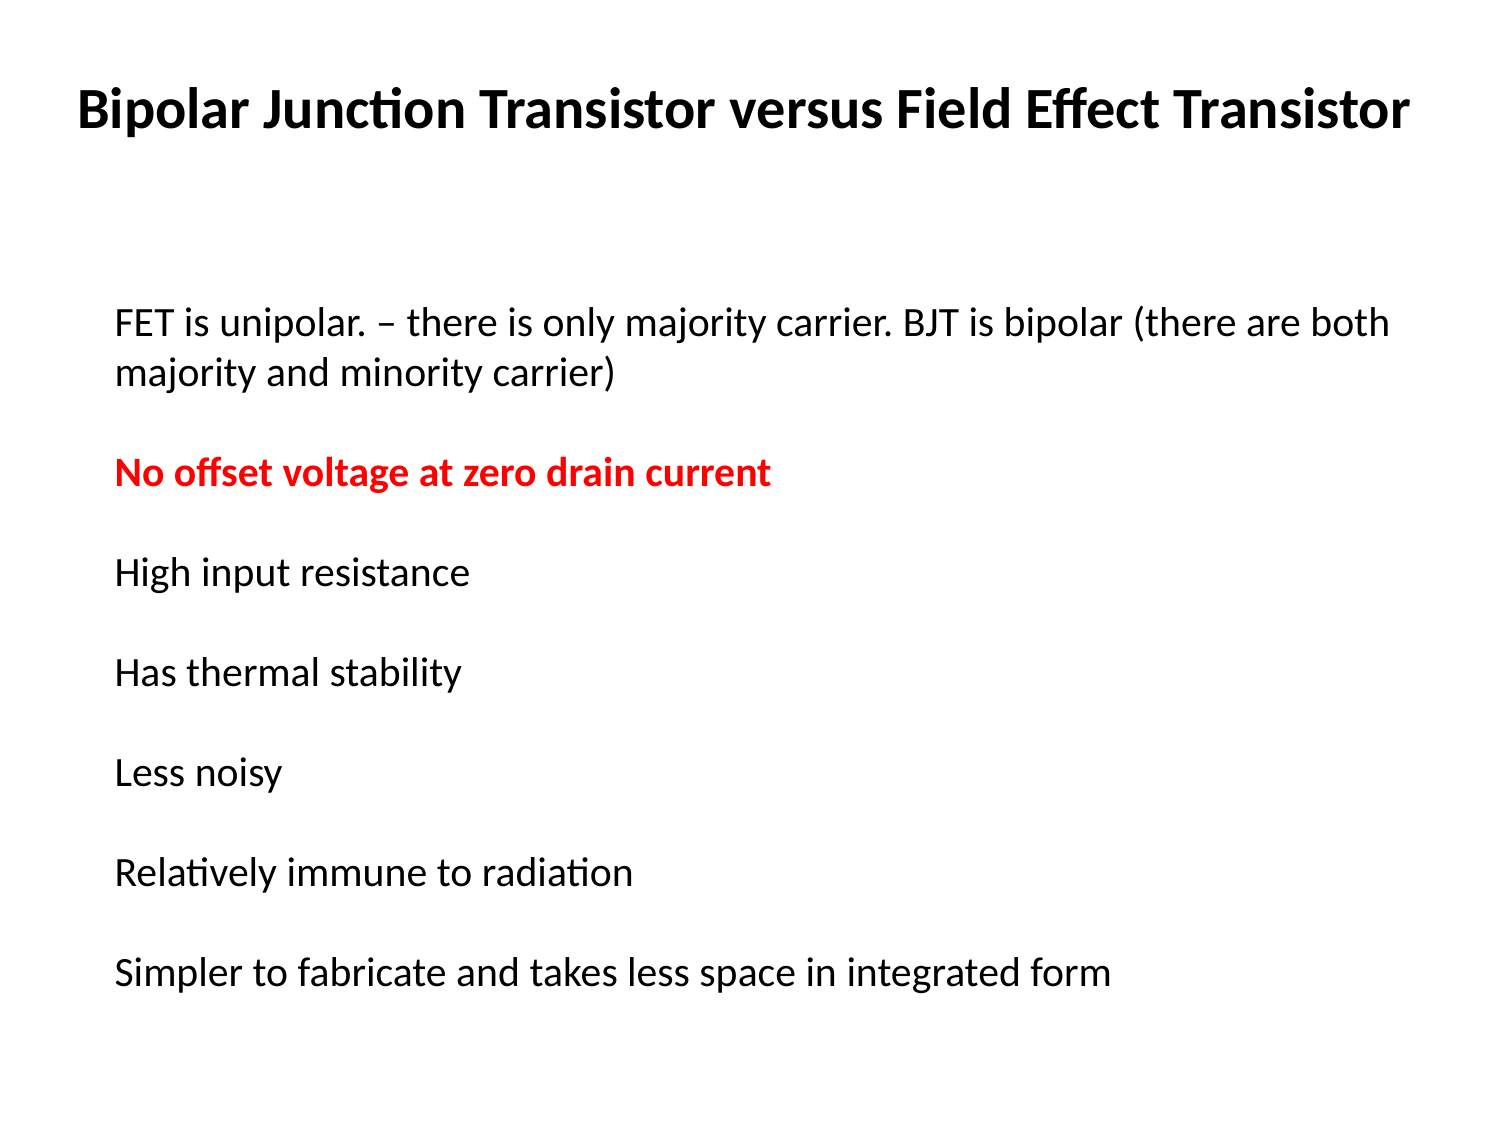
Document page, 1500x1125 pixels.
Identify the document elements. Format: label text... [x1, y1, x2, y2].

text_box Bipolar Junction Transistor versus Field Effect Transistor [62, 62, 1450, 148]
text_box FET is unipolar. – there is only majority carrier. BJT is bipolar (there are both majority and minority carrier) No offset voltage at zero drain current High input resistance Has thermal stability Less noisy Relatively immune to radiation Simpler to fabricate and takes less space in integrated form [99, 287, 1438, 1003]
